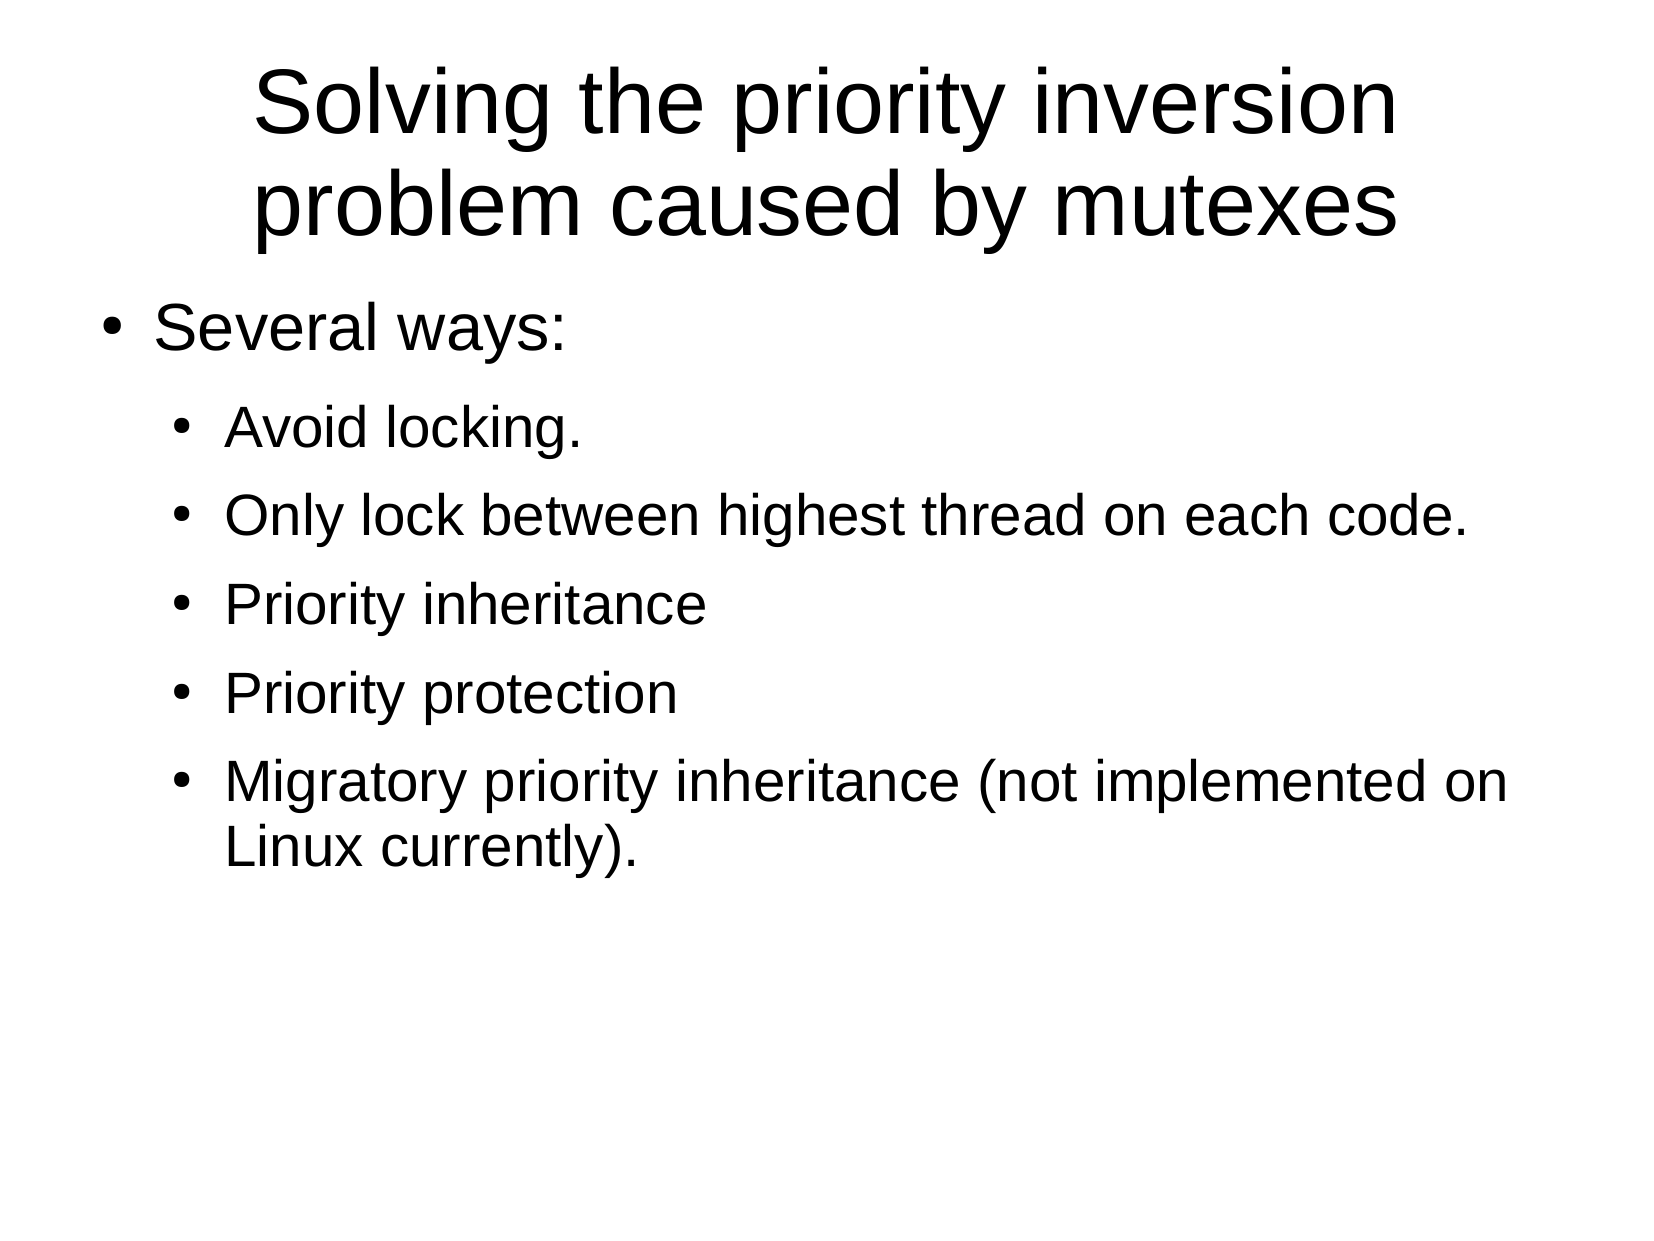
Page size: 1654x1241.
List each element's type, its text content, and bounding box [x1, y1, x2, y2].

title Solving the priority inversion problem caused by mutexes [82, 49, 1571, 257]
list Several ways: Avoid locking. Only lock between highest thread on each code. Priority inheritance Priority protection Migratory priority inheritance (not implemented on Linux currently). [82, 290, 1571, 1010]
